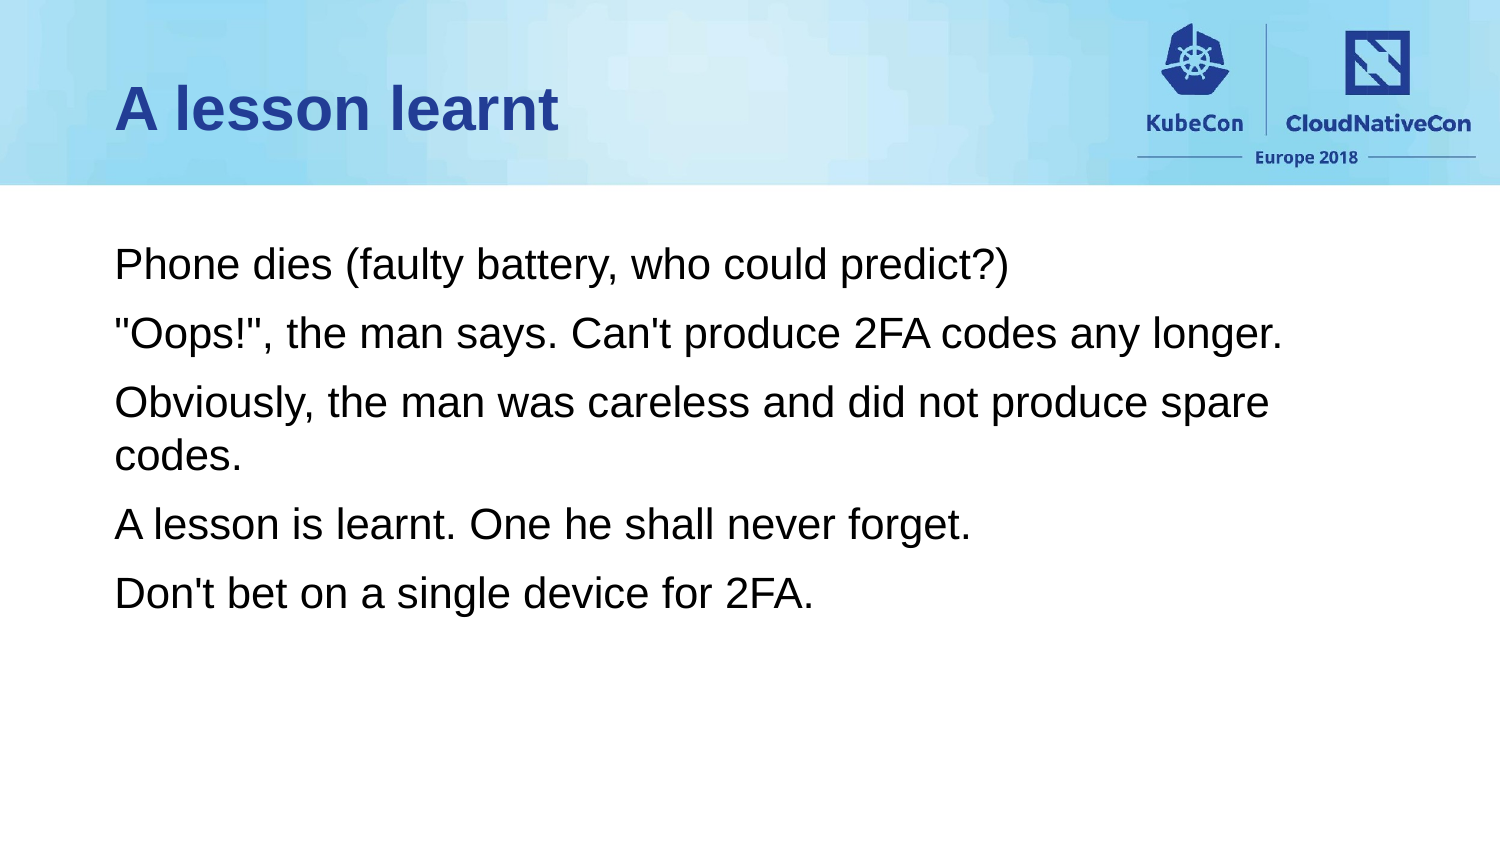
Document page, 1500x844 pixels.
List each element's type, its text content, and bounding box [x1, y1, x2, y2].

picture [0, 0, 1500, 844]
list Phone dies (faulty battery, who could predict?) "Oops!", the man says. Can't produce 2FA codes any longer. Obviously, the man was careless and did not produce spare codes. A lesson is learnt. One he shall never forget. Don't bet on a single device for 2FA. [103, 224, 1397, 760]
title A lesson learnt [103, 23, 1397, 187]
